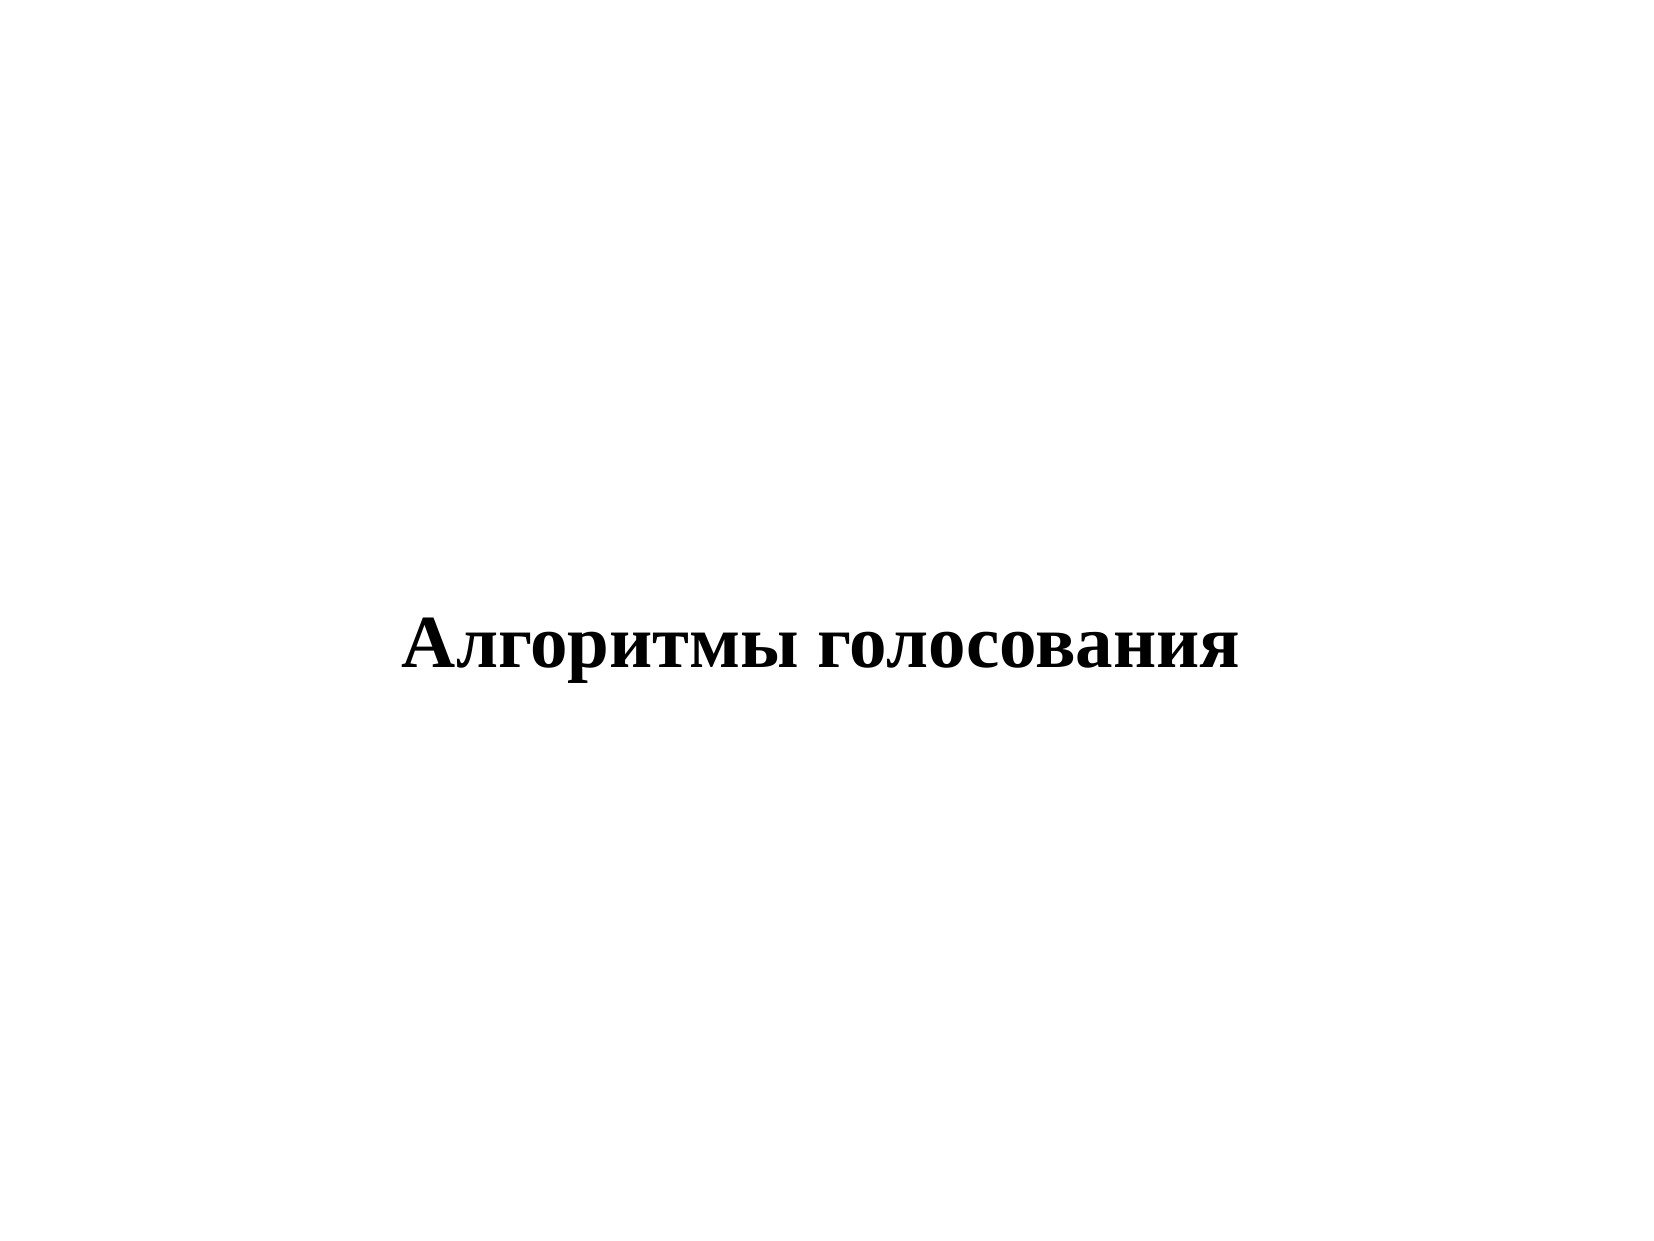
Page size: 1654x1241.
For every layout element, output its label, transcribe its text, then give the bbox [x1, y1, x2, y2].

title Алгоритмы голосования [76, 545, 1565, 739]
